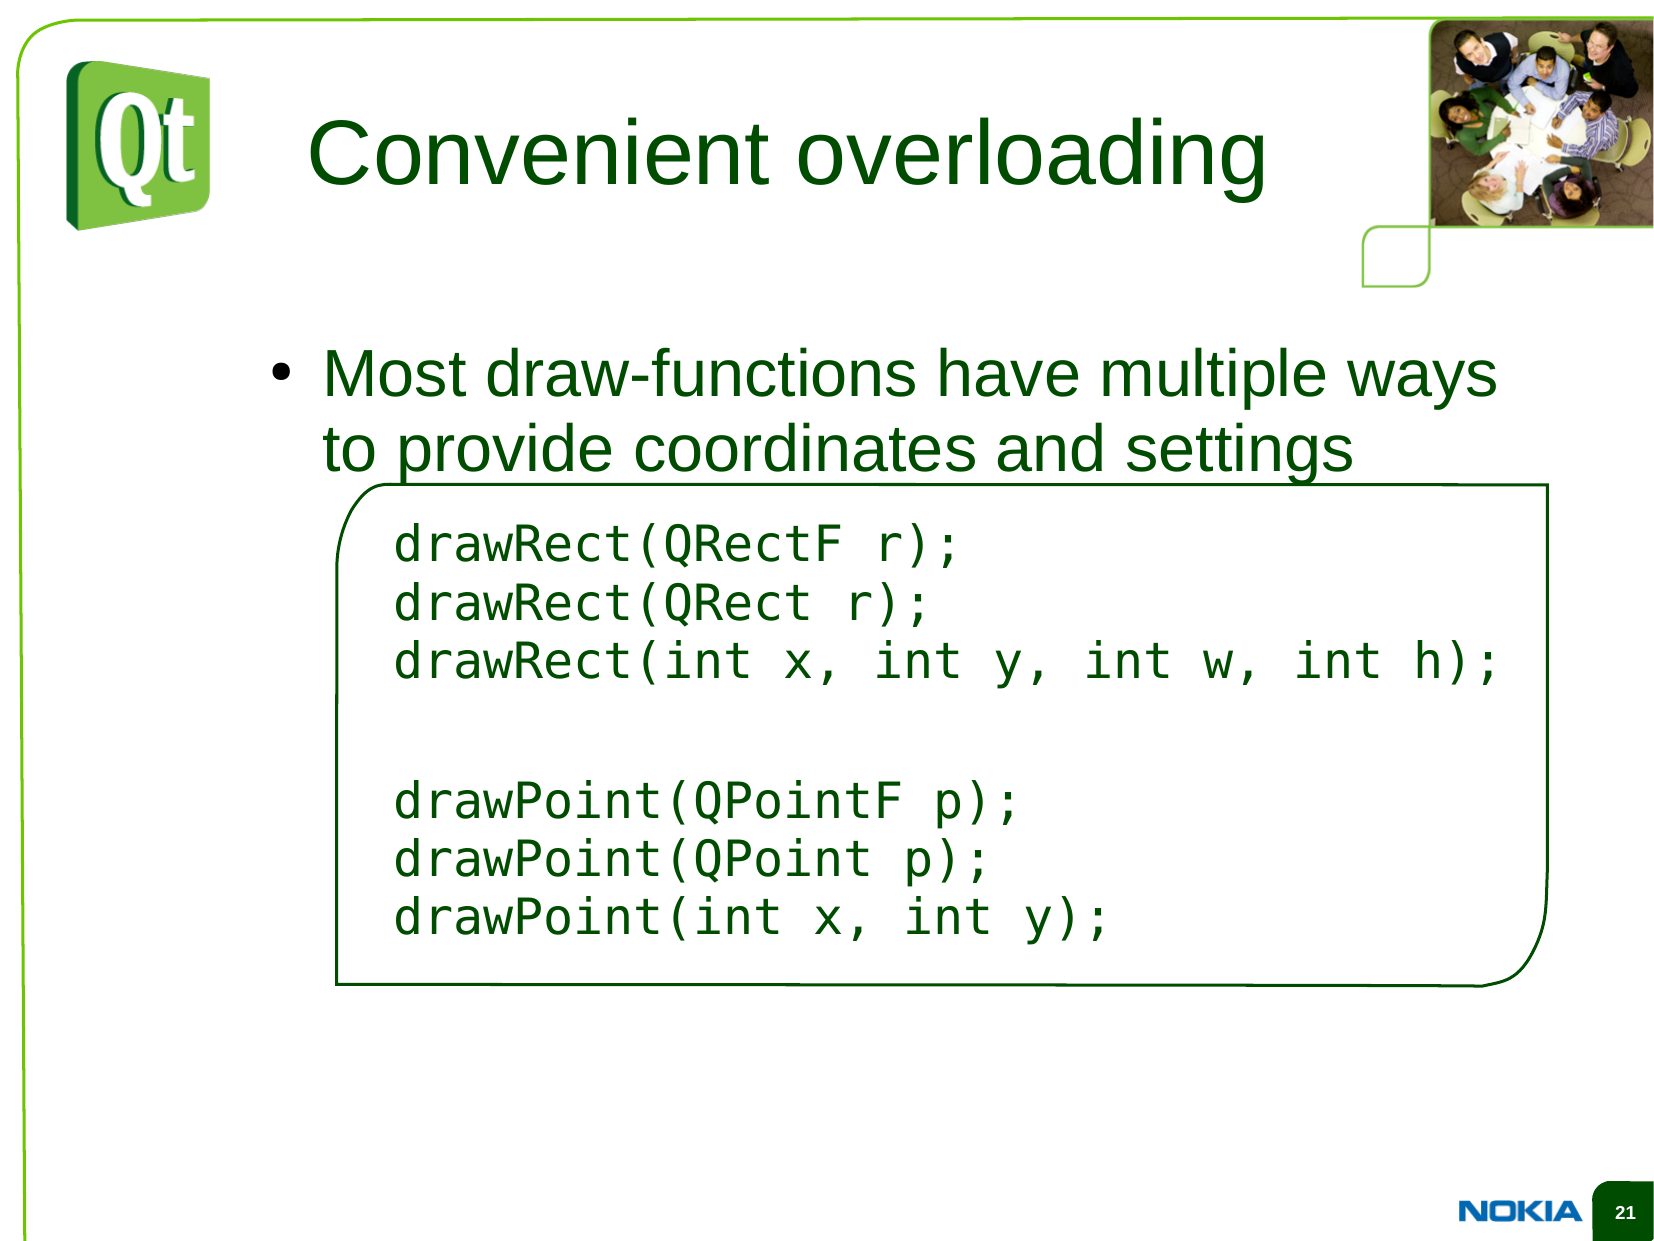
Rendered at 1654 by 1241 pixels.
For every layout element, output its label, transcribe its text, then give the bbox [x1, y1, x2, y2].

picture [1459, 1200, 1583, 1222]
title Convenient overloading [251, 49, 1327, 257]
picture [66, 61, 210, 231]
picture [1338, 7, 1654, 308]
list Most draw-functions have multiple ways to provide coordinates and settings drawRect(QRectF r); drawRect(QRect r); drawRect(int x, int y, int w, int h); drawPoint(QPointF p); drawPoint(QPoint p); drawPoint(int x, int y); [251, 336, 1571, 1156]
